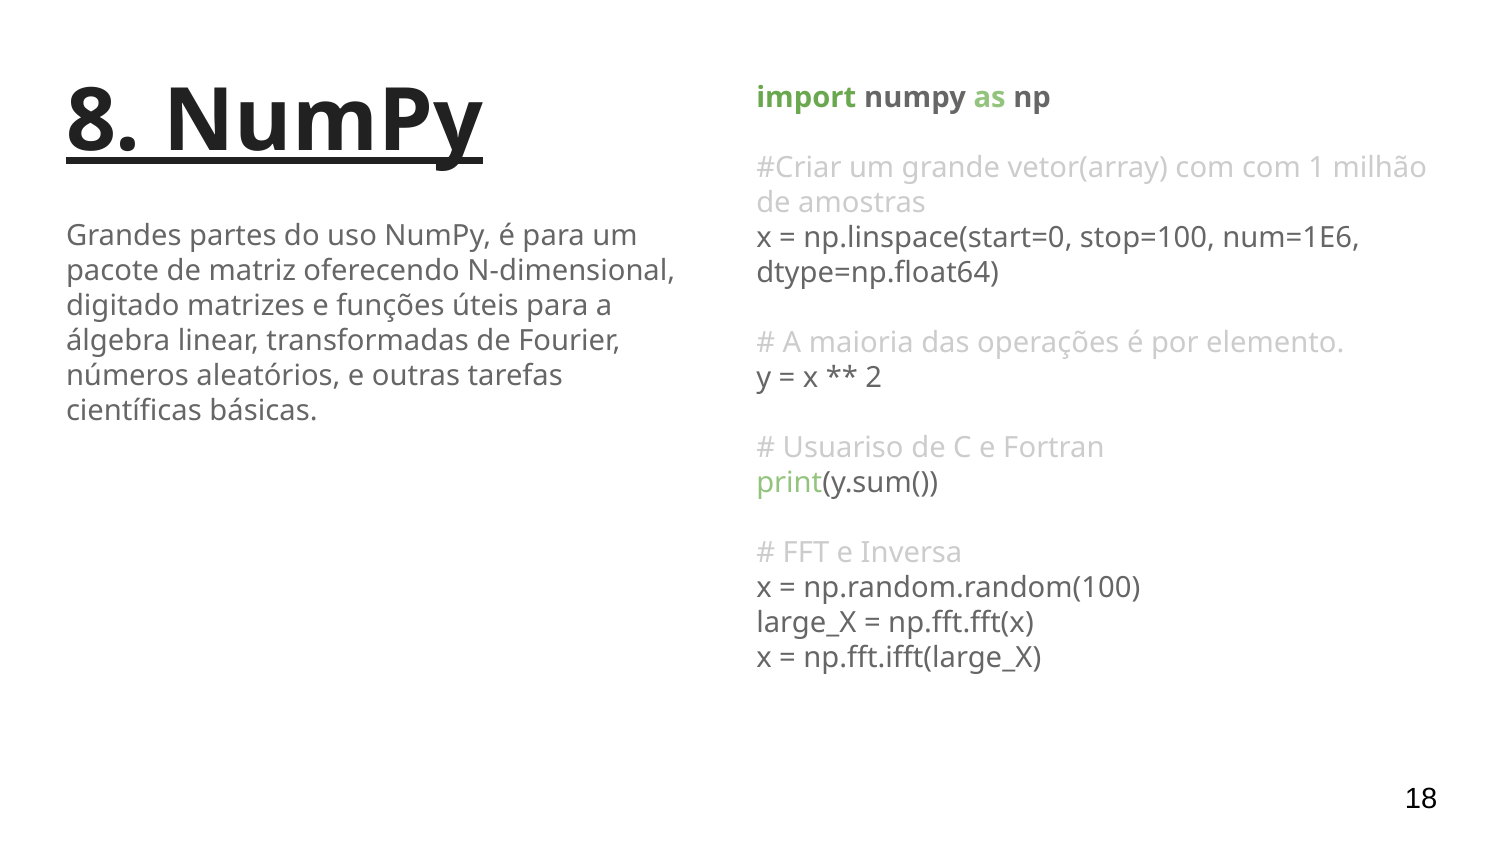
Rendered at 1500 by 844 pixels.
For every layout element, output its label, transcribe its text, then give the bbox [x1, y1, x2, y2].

slide_number <number> [1389, 764, 1480, 830]
list import numpy as np #Criar um grande vetor(array) com com 1 milhão de amostras x = np.linspace(start=0, stop=100, num=1E6, dtype=np.float64) # A maioria das operações é por elemento. y = x ** 2 # Usuariso de C e Fortran print(y.sum()) # FFT e Inversa x = np.random.random(100) large_X = np.fft.fft(x) x = np.fft.ifft(large_X) [741, 63, 1449, 750]
list Grandes partes do uso NumPy, é para um pacote de matriz oferecendo N-dimensional, digitado matrizes e funções úteis para a álgebra linear, transformadas de Fourier, números aleatórios, e outras tarefas científicas básicas. [51, 201, 708, 750]
title 8. NumPy [51, 48, 1449, 180]
